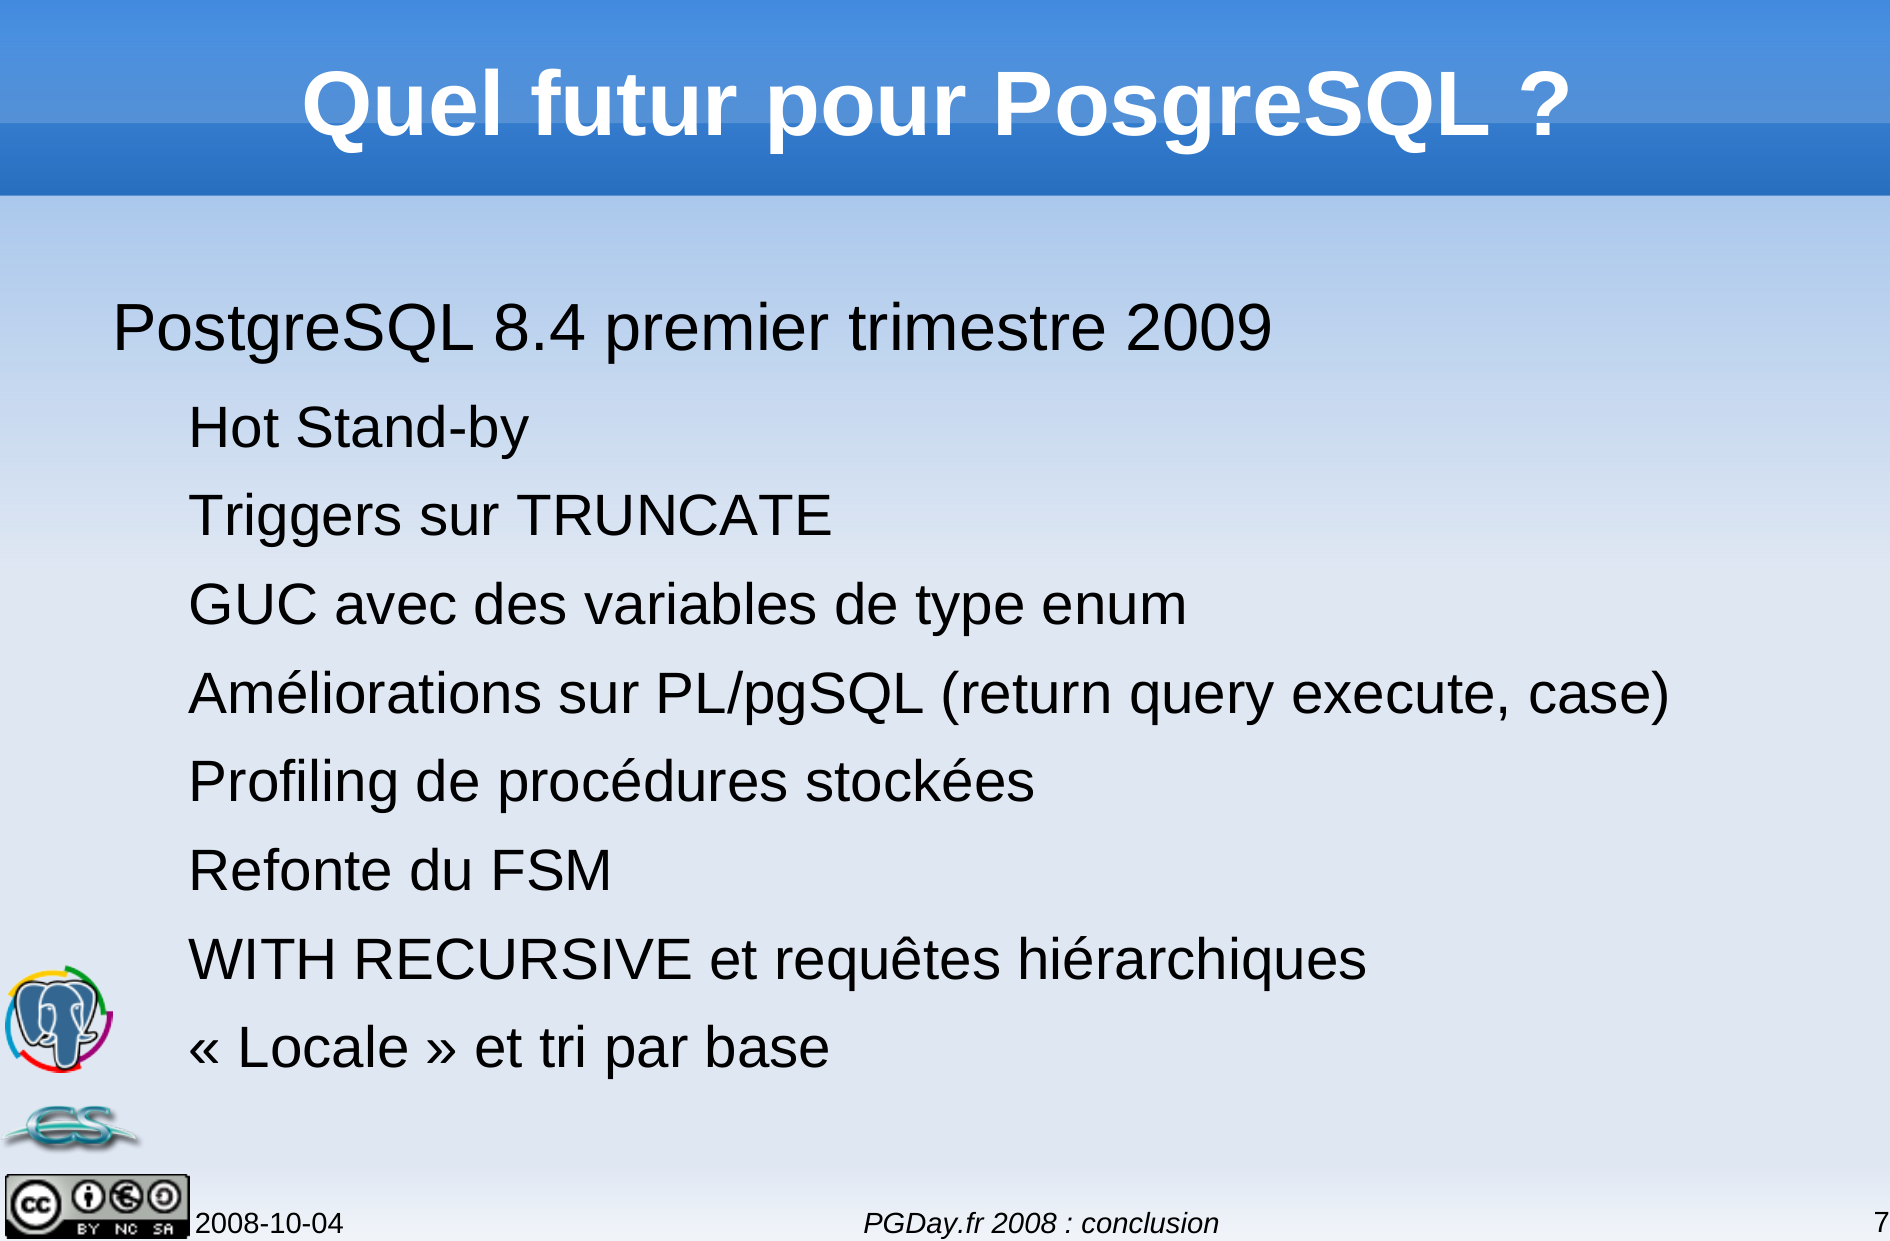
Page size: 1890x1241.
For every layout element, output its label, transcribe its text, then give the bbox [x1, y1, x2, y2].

picture [0, 0, 1890, 1241]
list PostgreSQL 8.4 premier trimestre 2009 Hot Stand-by Triggers sur TRUNCATE GUC avec des variables de type enum Améliorations sur PL/pgSQL (return query execute, case) Profiling de procédures stockées Refonte du FSM WITH RECURSIVE et requêtes hiérarchiques « Locale » et tri par base [94, 290, 1796, 1094]
title Quel futur pour PosgreSQL ? [87, 0, 1789, 208]
